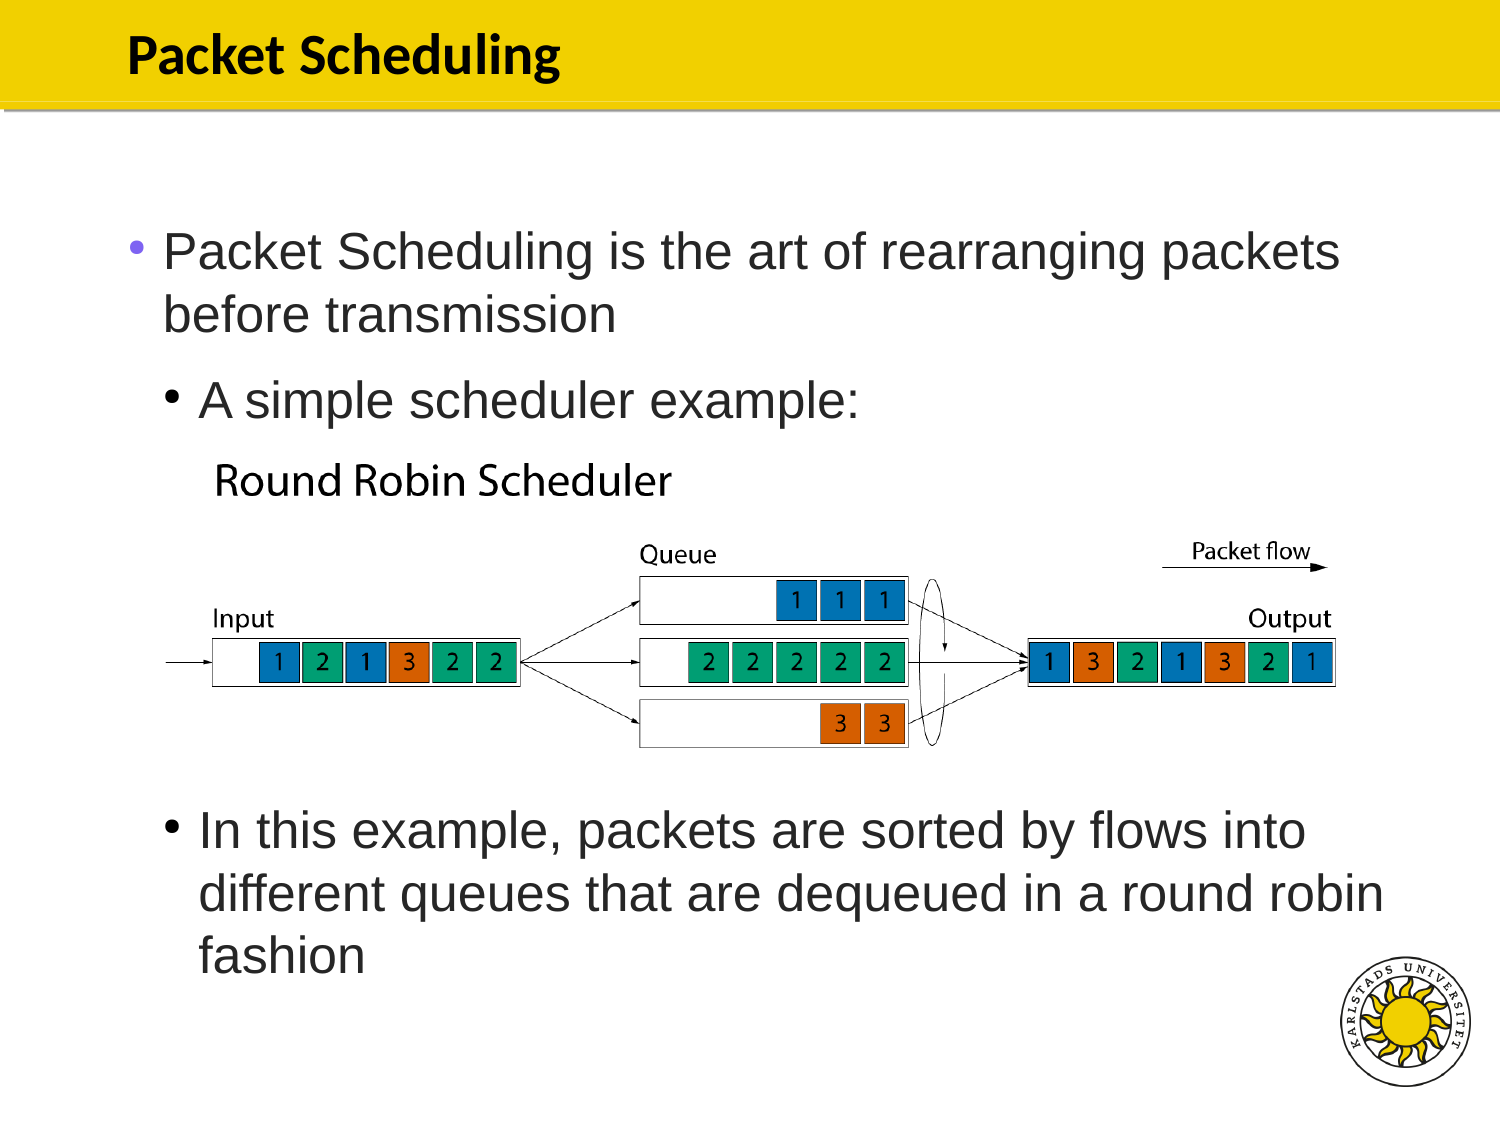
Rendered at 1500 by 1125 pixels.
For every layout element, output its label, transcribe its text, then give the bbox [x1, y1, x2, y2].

picture [1340, 948, 1471, 1095]
title Packet Scheduling [112, 0, 1388, 102]
picture [165, 456, 1336, 748]
list Packet Scheduling is the art of rearranging packets before transmission A simple scheduler example: In this example, packets are sorted by flows into different queues that are dequeued in a round robin fashion [112, 137, 1441, 991]
